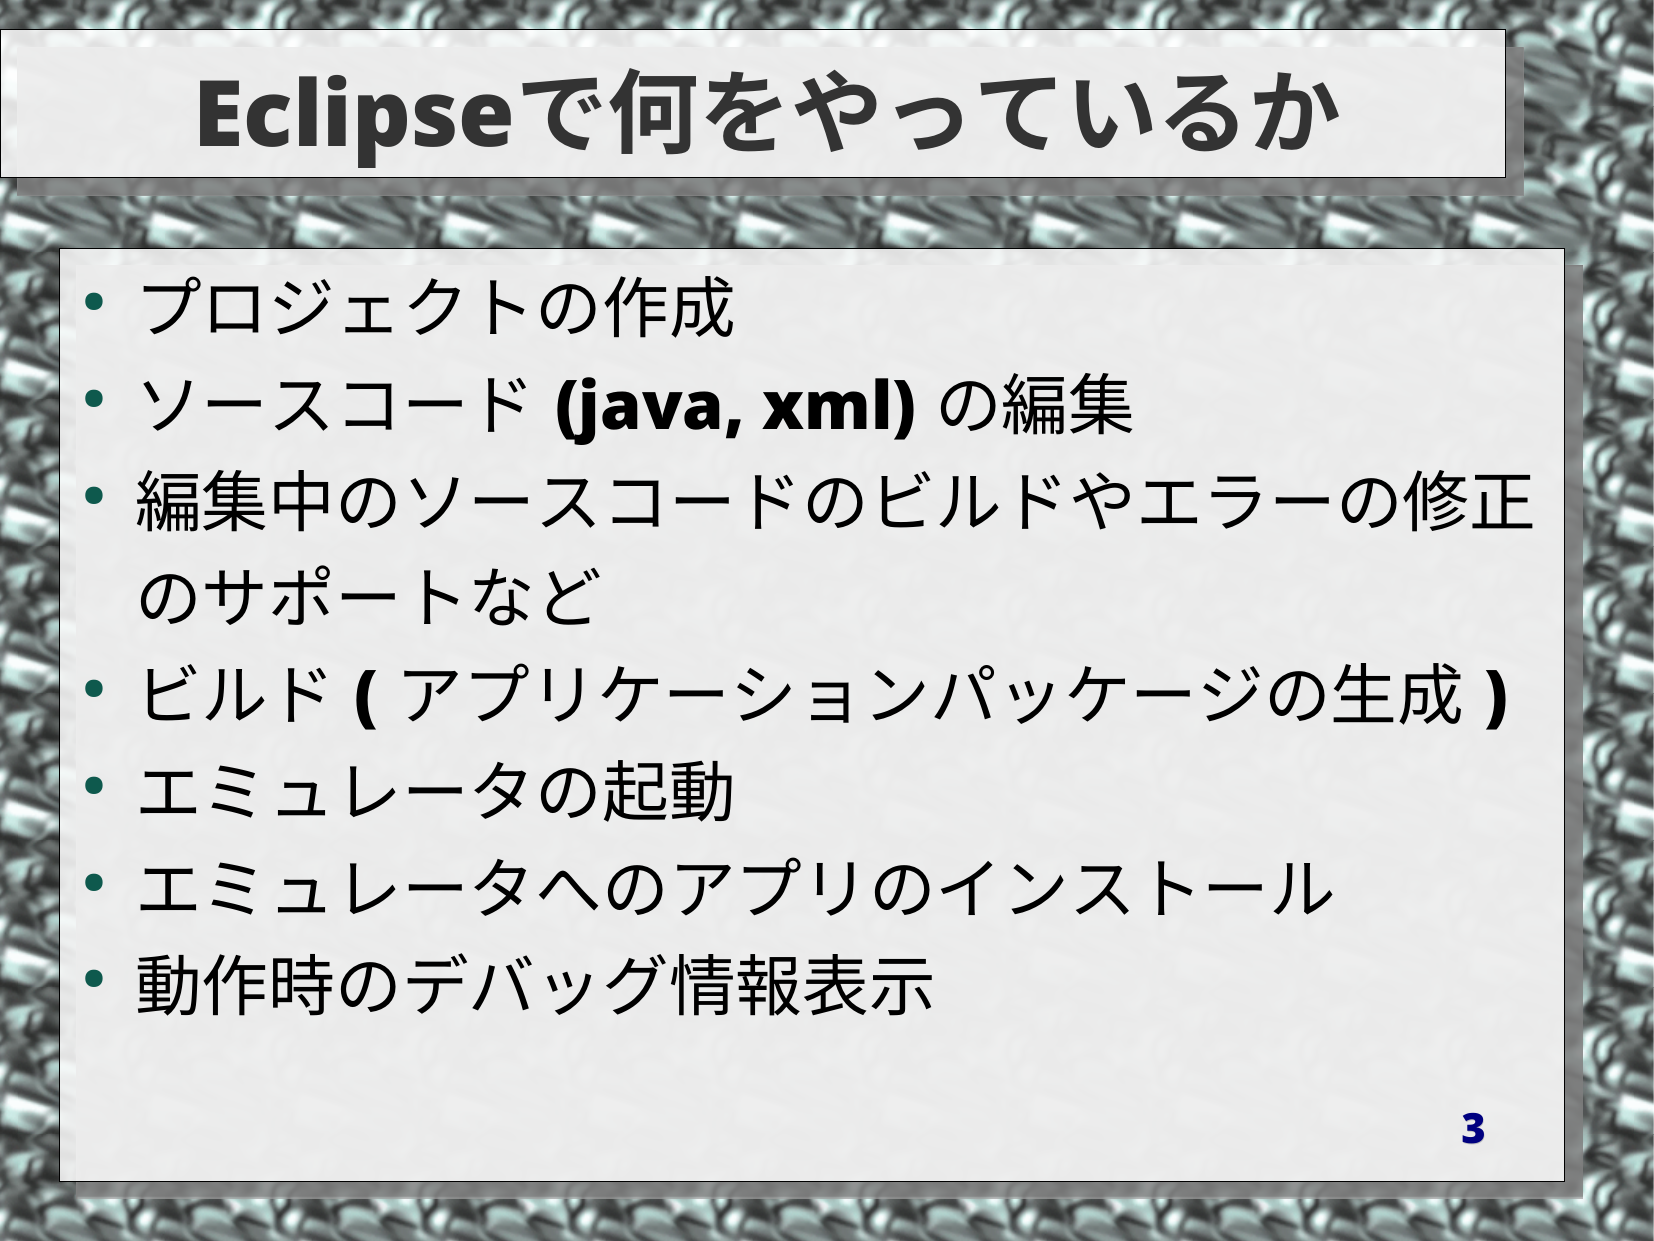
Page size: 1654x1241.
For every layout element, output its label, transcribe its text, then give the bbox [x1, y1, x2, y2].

picture [0, 0, 1654, 1241]
title Eclipseで何をやっているか [29, 35, 1506, 177]
list プロジェクトの作成 ソースコード(java, xml)の編集 編集中のソースコードのビルドやエラーの修正のサポートなど ビルド(アプリケーションパッケージの生成) エミュレータの起動 エミュレータへのアプリのインストール 動作時のデバッグ情報表示 [64, 254, 1565, 1182]
